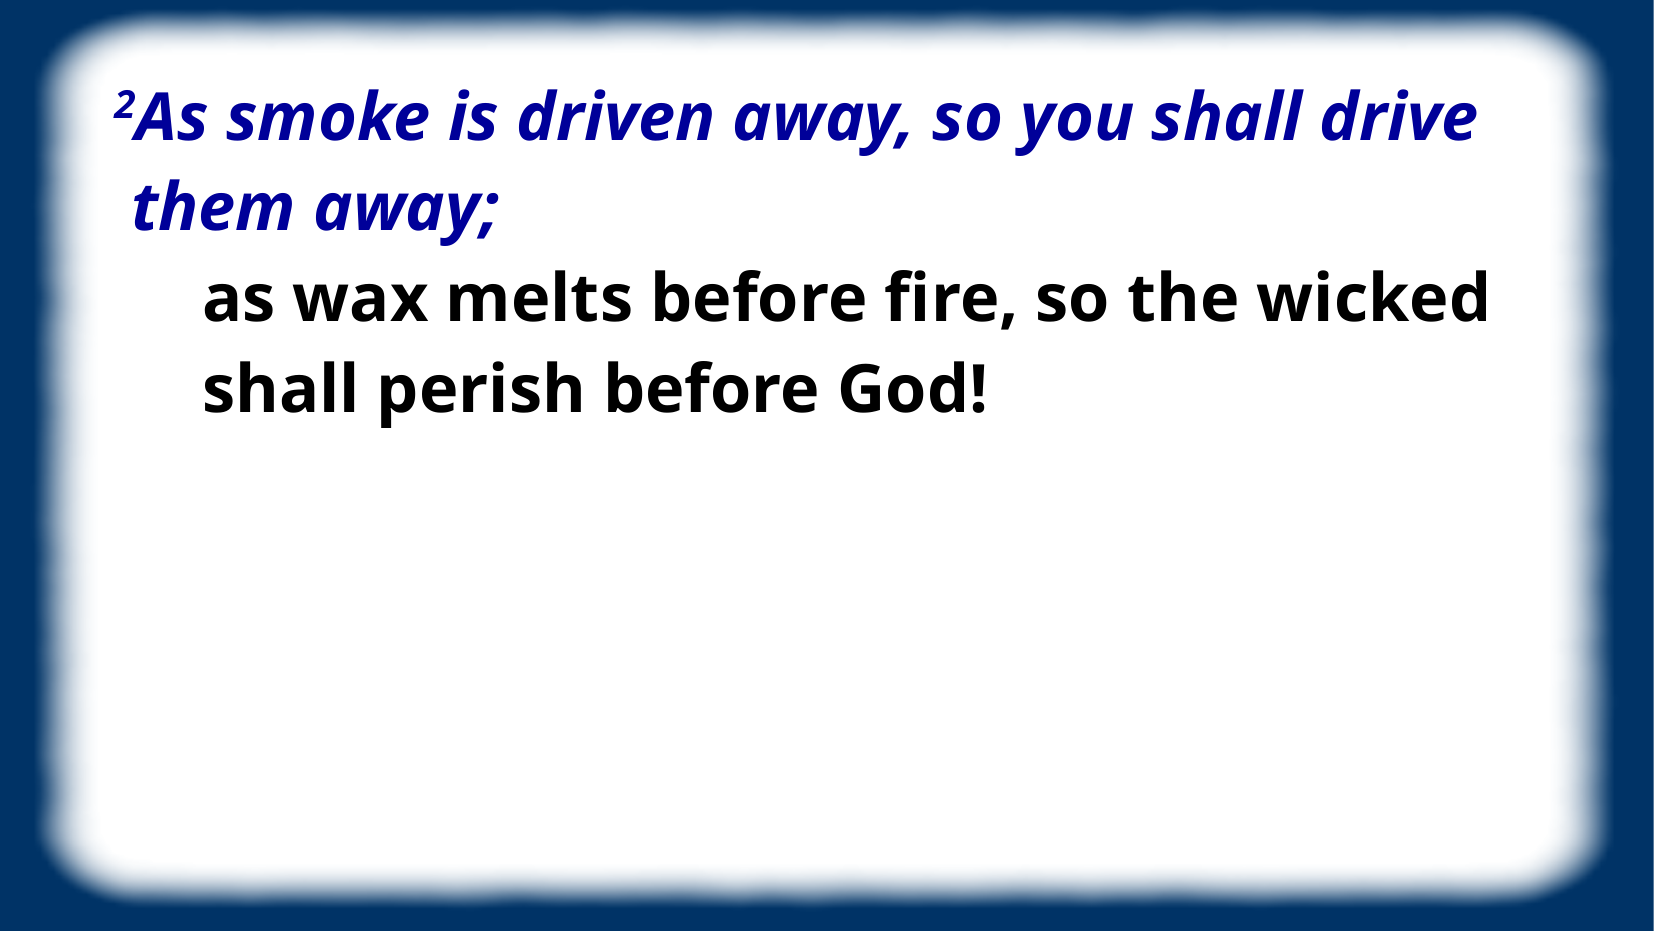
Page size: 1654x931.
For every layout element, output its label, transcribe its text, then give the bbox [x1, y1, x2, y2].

picture [0, 0, 1654, 931]
text_box 2As smoke is driven away, so you shall drive them away; as wax melts before fire, so the wicked shall perish before God! [99, 61, 1555, 451]
